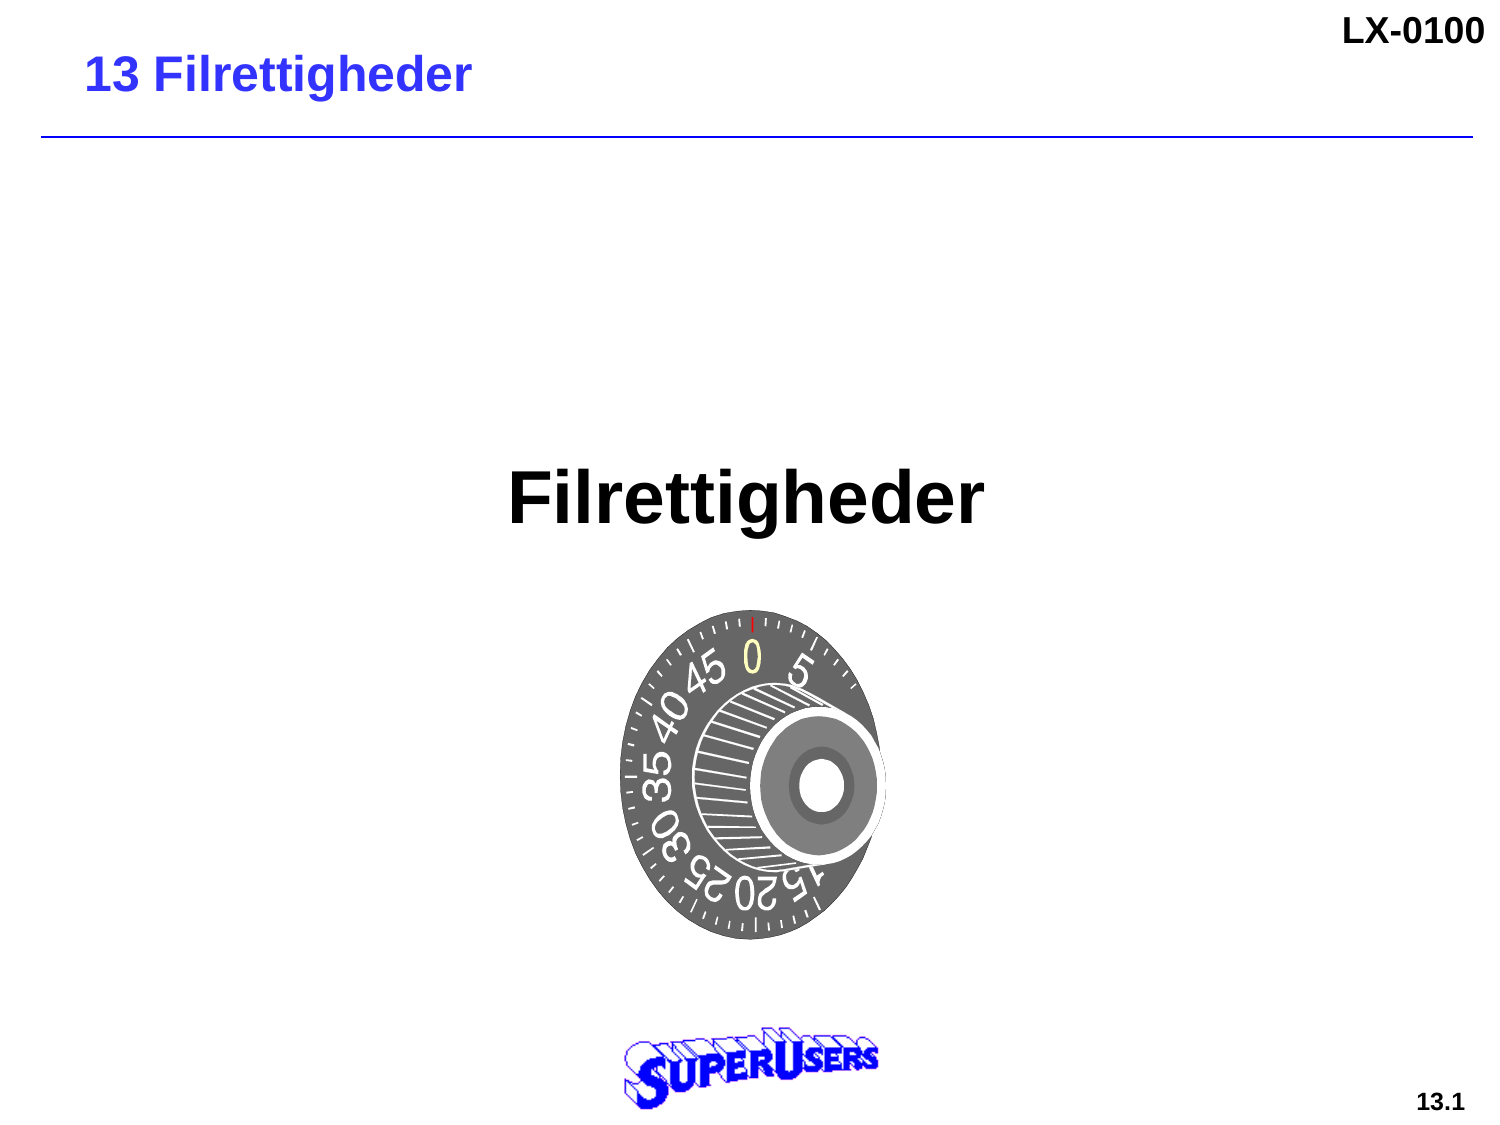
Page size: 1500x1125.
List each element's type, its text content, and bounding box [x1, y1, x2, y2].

title 13 Filrettigheder [76, 39, 1424, 126]
picture [620, 1023, 880, 1111]
picture [620, 610, 886, 940]
subtitle Filrettigheder [92, 172, 1402, 826]
